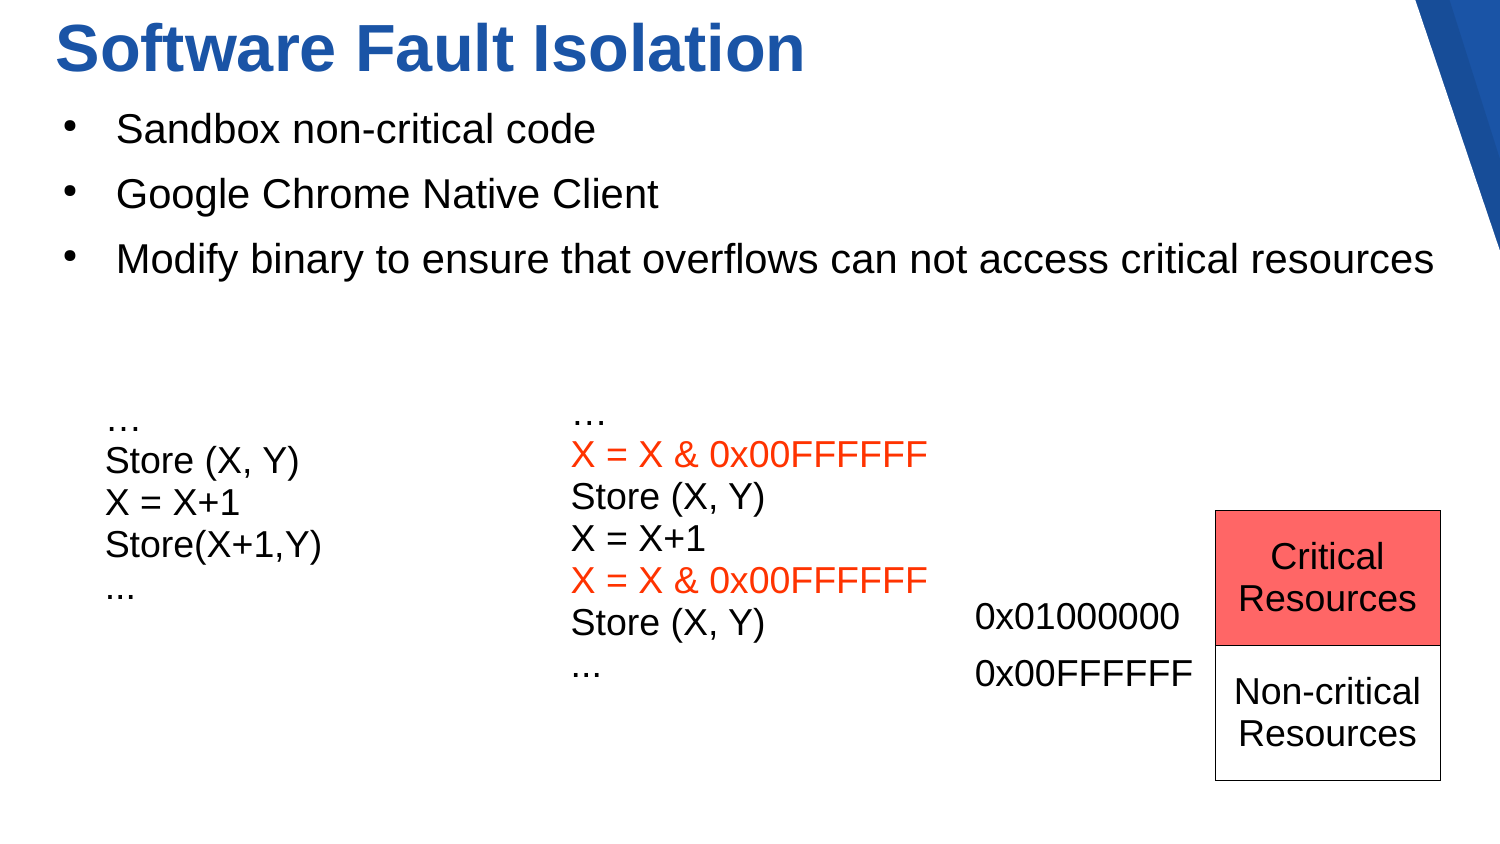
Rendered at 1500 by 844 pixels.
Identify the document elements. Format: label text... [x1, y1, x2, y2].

text_box 0x00FFFFFF [960, 645, 1220, 702]
text_box Non-critical Resources [1215, 646, 1441, 781]
text_box … X = X & 0x00FFFFFF Store (X, Y) X = X+1 X = X & 0x00FFFFFF Store (X, Y) ... [555, 384, 1051, 693]
text_box 0x01000000 [960, 588, 1196, 646]
list Sandbox non-critical code Google Chrome Native Client Modify binary to ensure that overflows can not access critical resources [30, 87, 1486, 526]
text_box Critical Resources [1215, 510, 1441, 646]
title Software Fault Isolation [40, 32, 1366, 87]
text_box … Store (X, Y) X = X+1 Store(X+1,Y) ... [90, 390, 555, 615]
